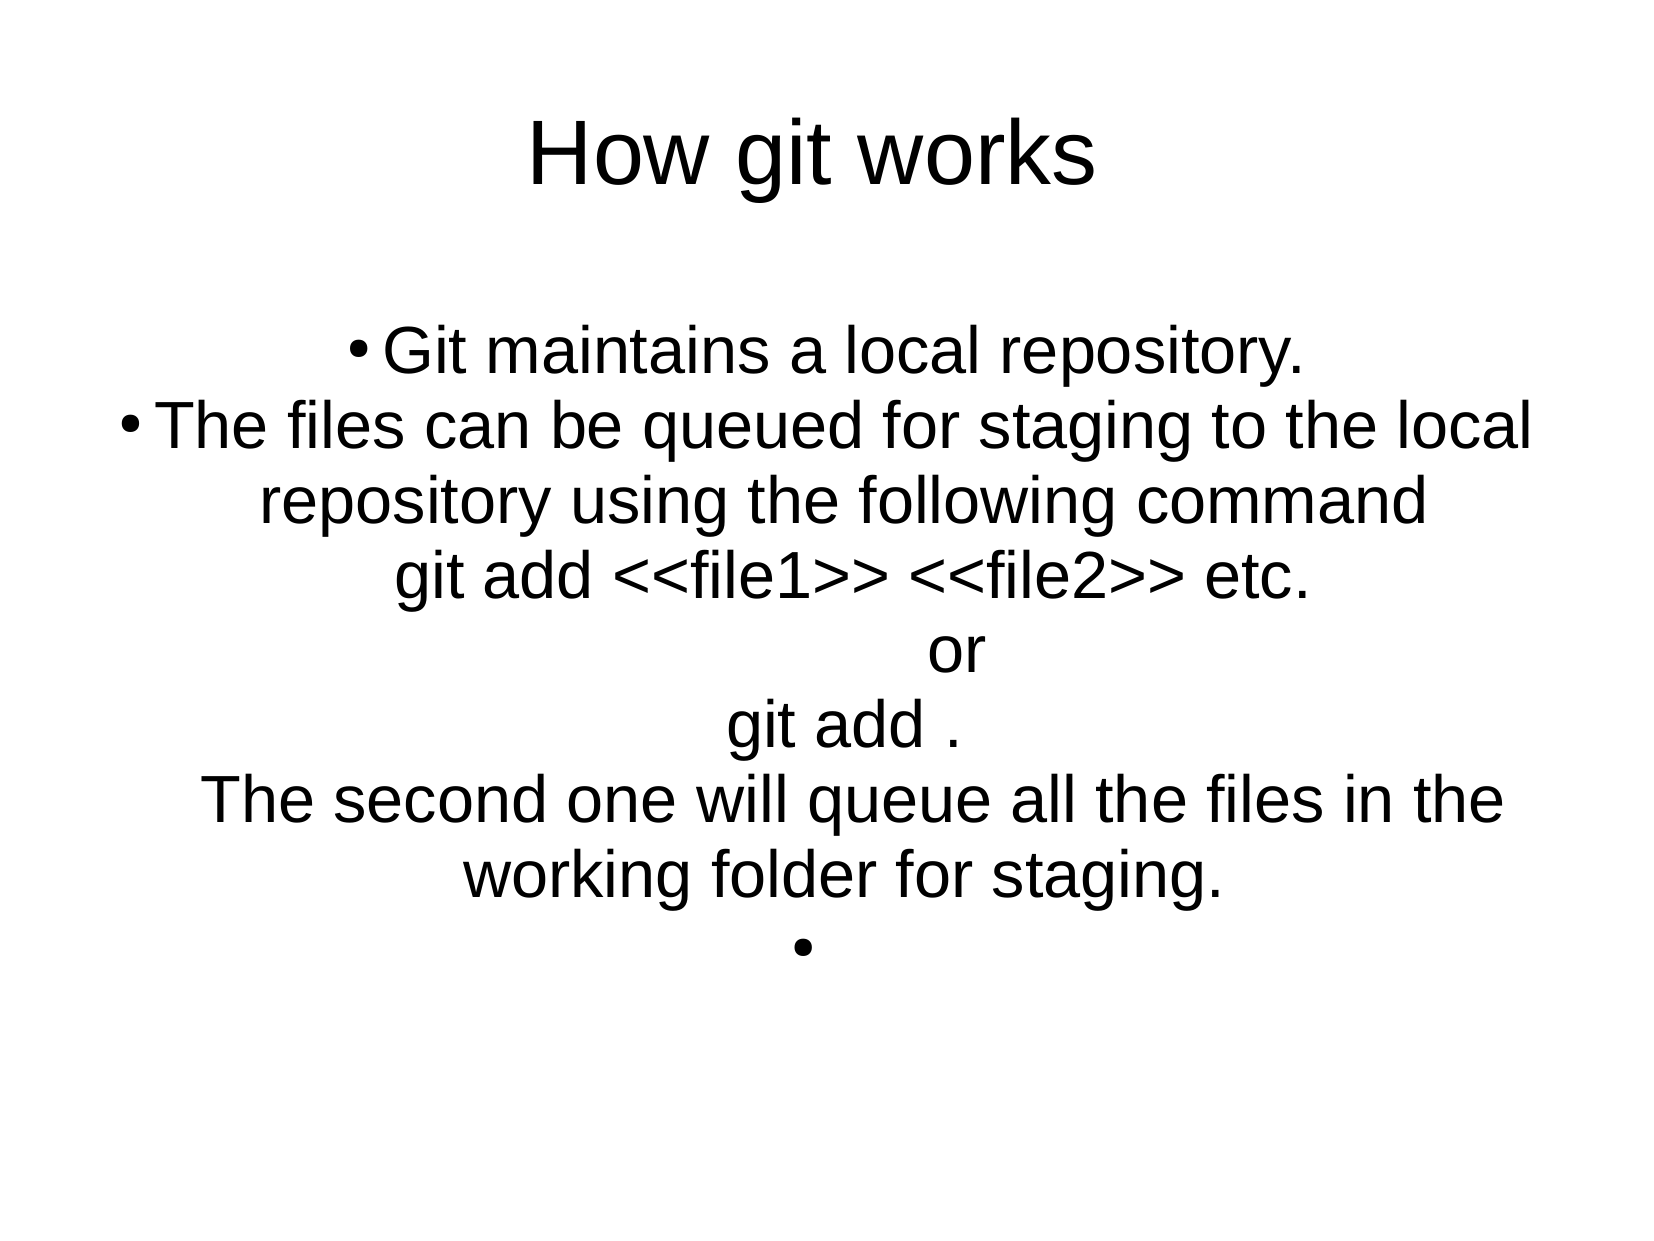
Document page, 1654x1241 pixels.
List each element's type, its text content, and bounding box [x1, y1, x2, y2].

title How git works [82, 49, 1571, 257]
subtitle Git maintains a local repository. The files can be queued for staging to the local repository using the following command git add <<file1>> <<file2>> etc. or git add . The second one will queue all the files in the working folder for staging. [82, 290, 1571, 1010]
